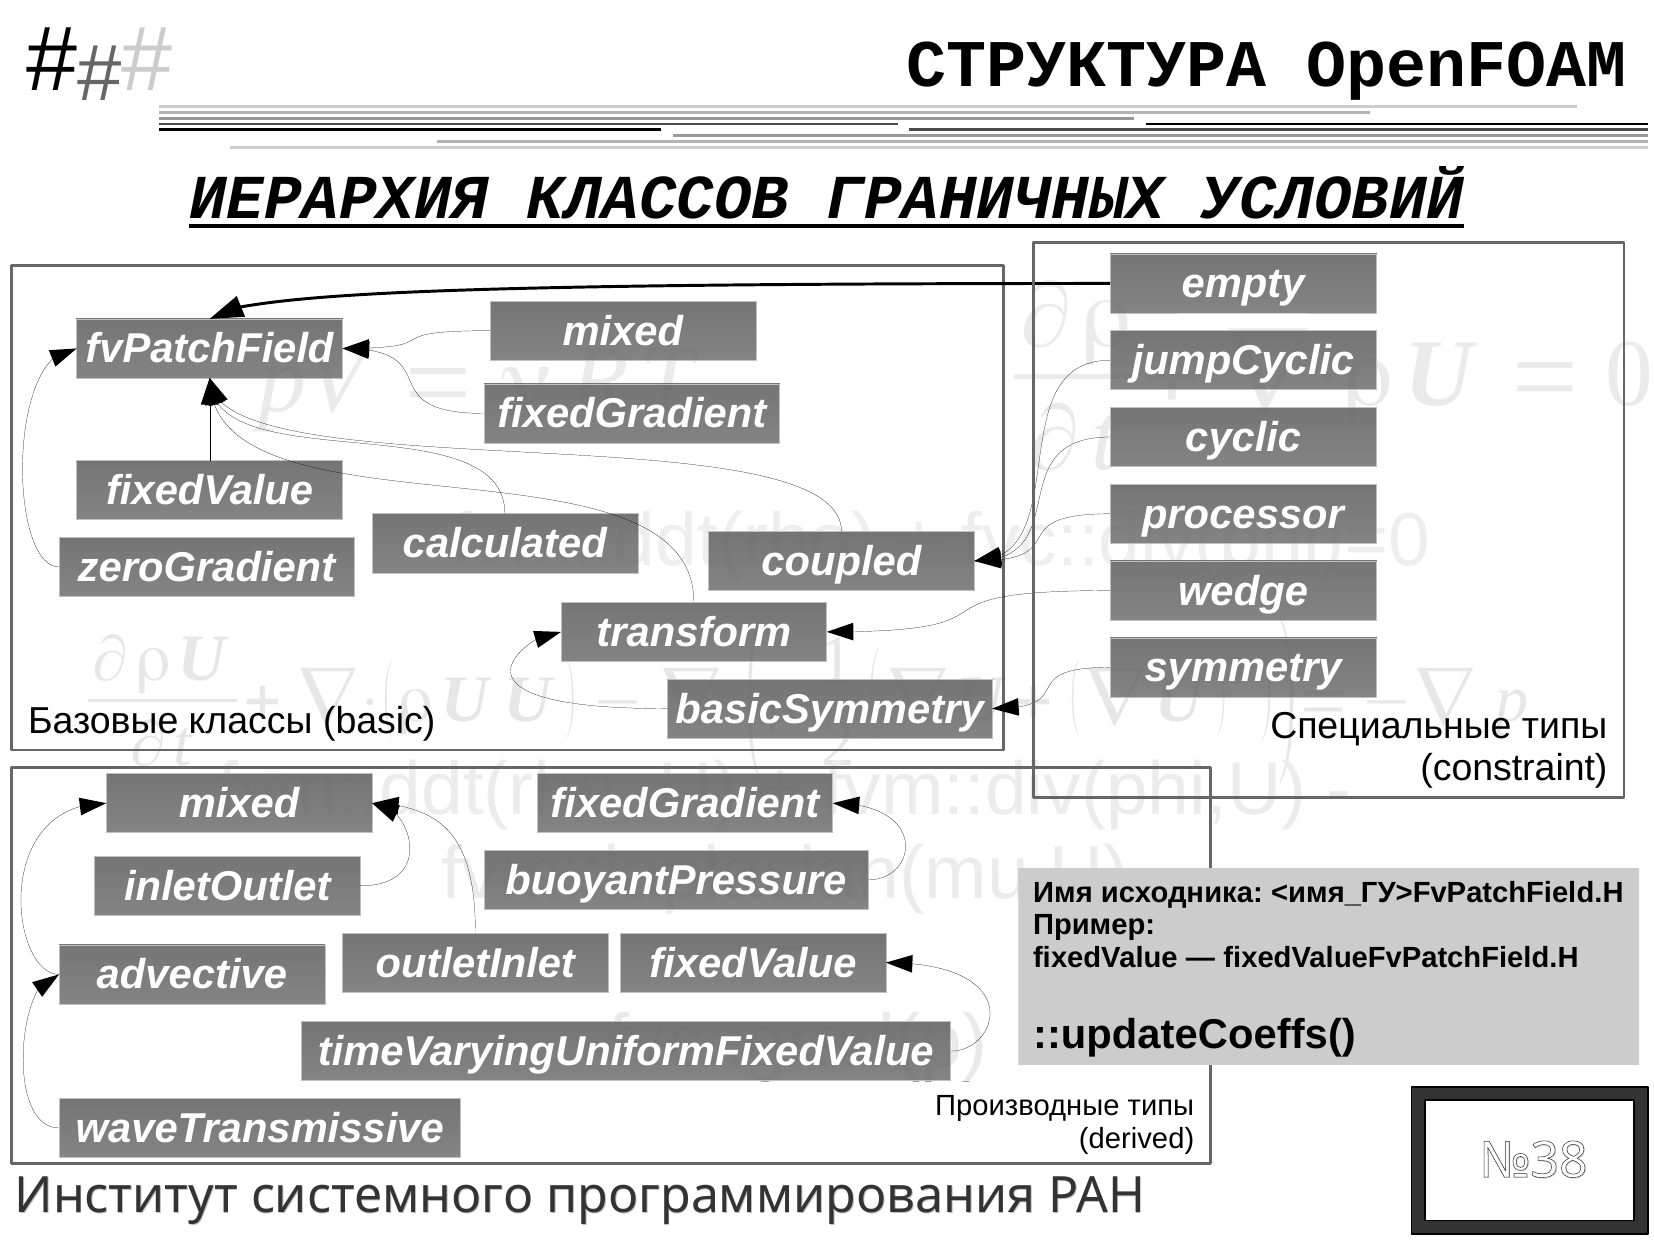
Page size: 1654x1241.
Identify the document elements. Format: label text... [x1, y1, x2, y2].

text_box Специальные типы (constraint) [1033, 242, 1625, 798]
text_box Базовые классы (basic) [11, 265, 1004, 751]
text_box Базовые классы (basic) [512, 597, 1004, 708]
text_box basicSymmetry [667, 679, 993, 739]
text_box transform [561, 602, 827, 662]
title ИЕРАРХИЯ КЛАССОВ ГРАНИЧНЫХ УСЛОВИЙ [0, 147, 1654, 257]
text_box Имя исходника: <имя_ГУ>FvPatchField.H Пример: fixedValue — fixedValueFvPatchField.H ::updateCoeffs() [1018, 868, 1639, 1065]
text_box Производные типы (derived) [11, 767, 1211, 1164]
